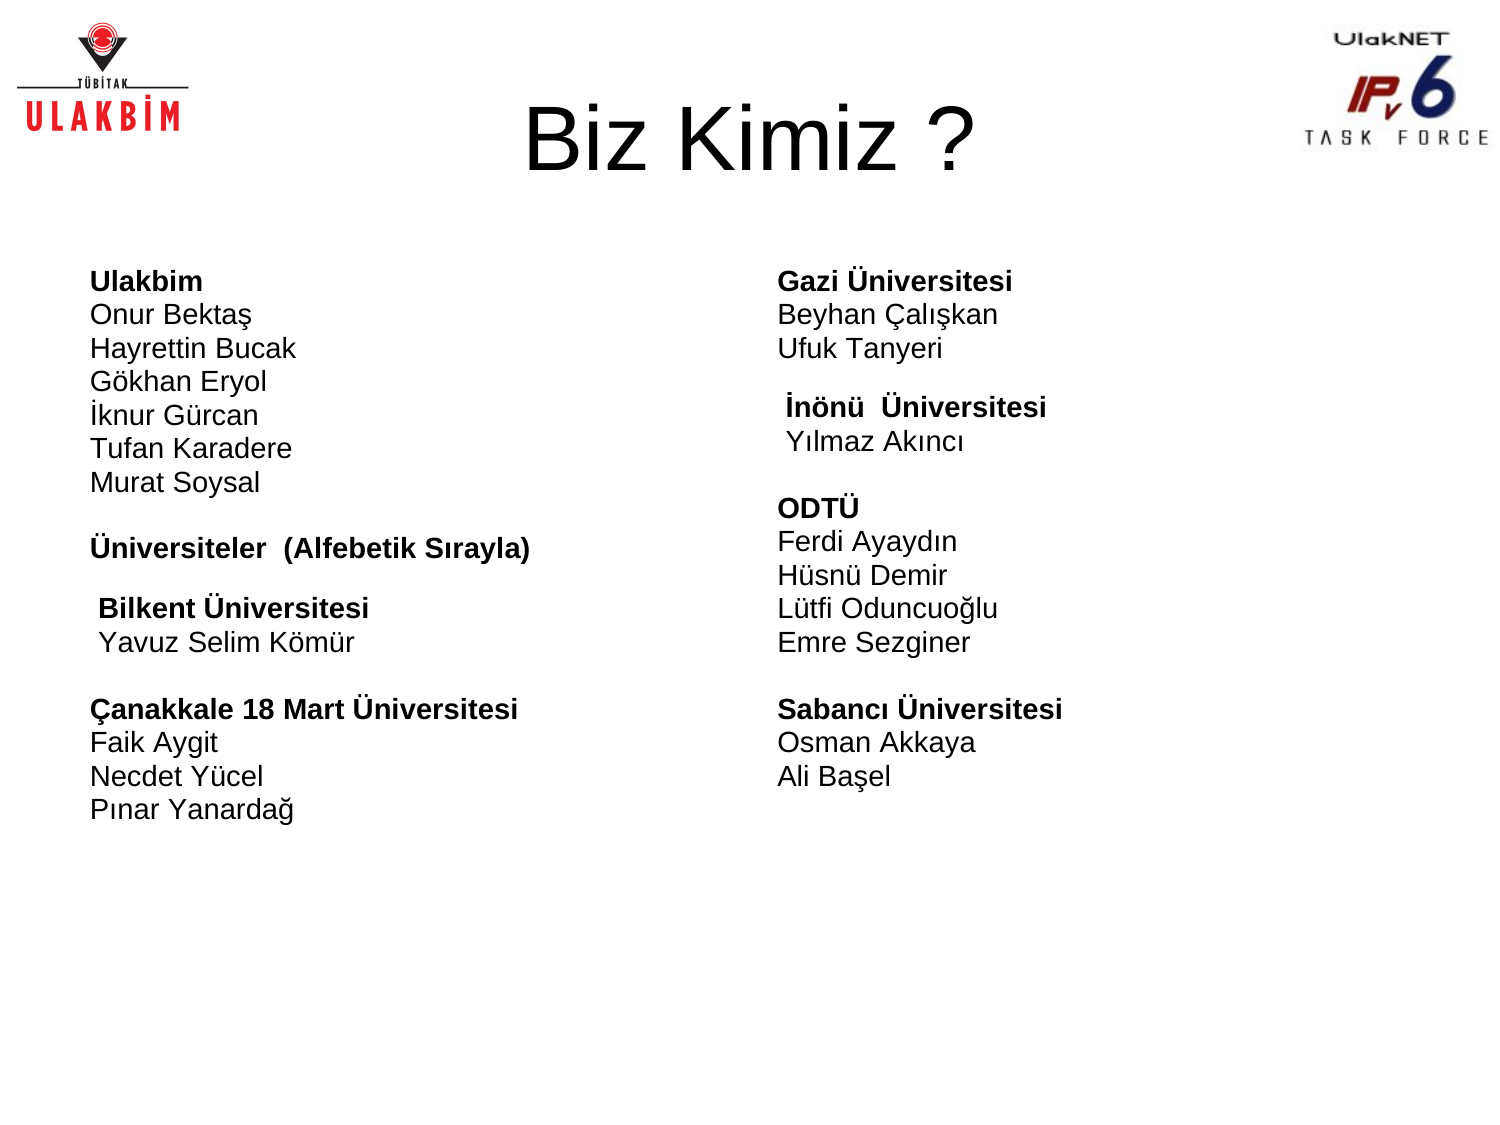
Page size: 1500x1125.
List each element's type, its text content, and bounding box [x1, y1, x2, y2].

picture [0, 0, 208, 155]
picture [1292, 24, 1500, 157]
list Ulakbim Onur Bektaş Hayrettin Bucak Gökhan Eryol İknur Gürcan Tufan Karadere Murat Soysal Üniversiteler (Alfebetik Sırayla) Bilkent Üniversitesi Yavuz Selim Kömür Çanakkale 18 Mart Üniversitesi Faik Aygit Necdet Yücel Pınar Yanardağ [75, 262, 738, 1006]
list Gazi Üniversitesi Beyhan Çalışkan Ufuk Tanyeri İnönü Üniversitesi Yılmaz Akıncı ODTÜ Ferdi Ayaydın Hüsnü Demir Lütfi Oduncuoğlu Emre Sezginer Sabancı Üniversitesi Osman Akkaya Ali Başel [762, 262, 1426, 1006]
title Biz Kimiz ? [75, 45, 1426, 233]
